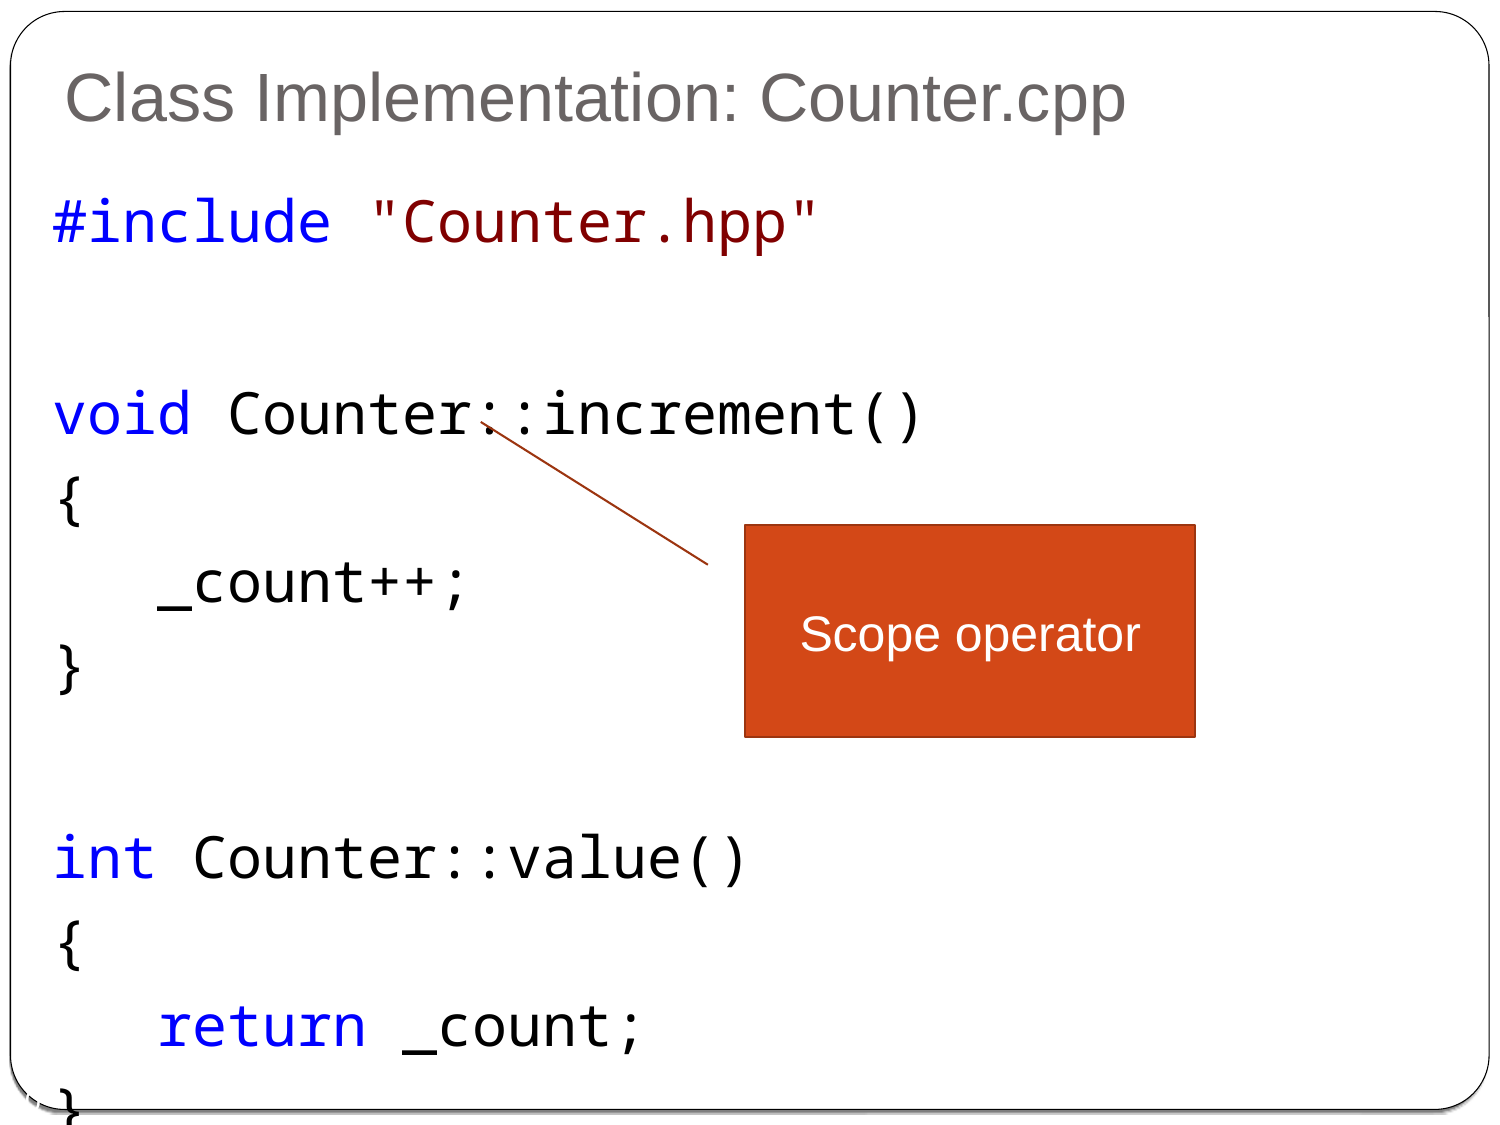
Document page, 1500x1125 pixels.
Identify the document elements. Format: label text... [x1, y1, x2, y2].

title Class Implementation: Counter.cpp [50, 45, 1450, 150]
slide_number <number> [0, 1074, 50, 1125]
list #include "Counter.hpp" void Counter::increment() { _count++; } int Counter::value() { return _count; } [37, 162, 1463, 1088]
text_box Scope operator [745, 525, 1195, 737]
